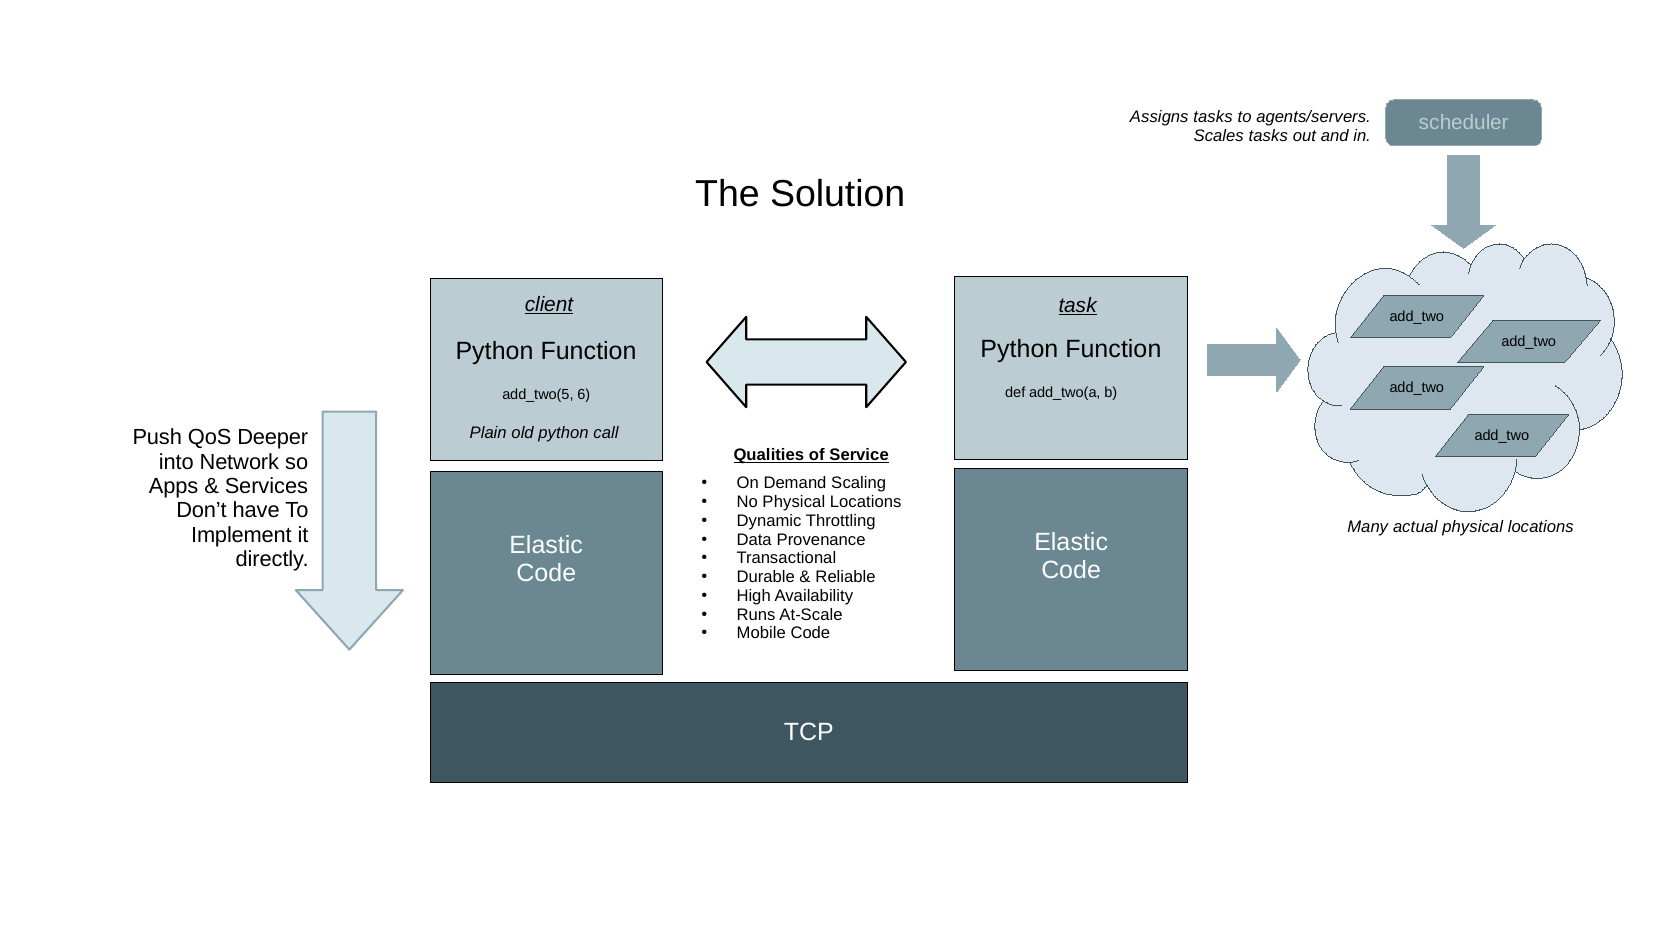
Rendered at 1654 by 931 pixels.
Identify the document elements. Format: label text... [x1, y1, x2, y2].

text_box scheduler [1387, 99, 1542, 146]
text_box [1431, 155, 1496, 249]
text_box [322, 411, 403, 650]
text_box [1307, 243, 1623, 510]
text_box task [1043, 286, 1172, 325]
text_box client [510, 285, 639, 324]
text_box add_two [1435, 414, 1569, 457]
text_box On Demand Scaling No Physical Locations Dynamic Throttling Data Provenance Transactional Durable & Reliable High Availability Runs At-Scale Mobile Code [686, 466, 953, 650]
text_box The Solution [680, 164, 921, 222]
text_box Many actual physical locations [1332, 510, 1590, 544]
text_box add_two [1457, 320, 1601, 363]
text_box Assigns tasks to agents/servers. Scales tasks out and in. [1114, 100, 1387, 153]
text_box Push QoS Deeper into Network so Apps & Services Don’t have To Implement it directly. [101, 417, 324, 634]
text_box add_two [1350, 295, 1484, 338]
text_box Python Function def add_two(a, b) [954, 276, 1188, 460]
text_box [1207, 328, 1301, 392]
text_box Elastic Code [430, 471, 663, 675]
text_box TCP [430, 682, 1188, 783]
text_box Elastic Code [954, 468, 1188, 671]
text_box Qualities of Service [718, 438, 1006, 579]
text_box Plain old python call [454, 416, 634, 450]
text_box add_two [1350, 366, 1484, 410]
text_box Python Function add_two(5, 6) [430, 278, 663, 461]
text_box [706, 316, 906, 408]
